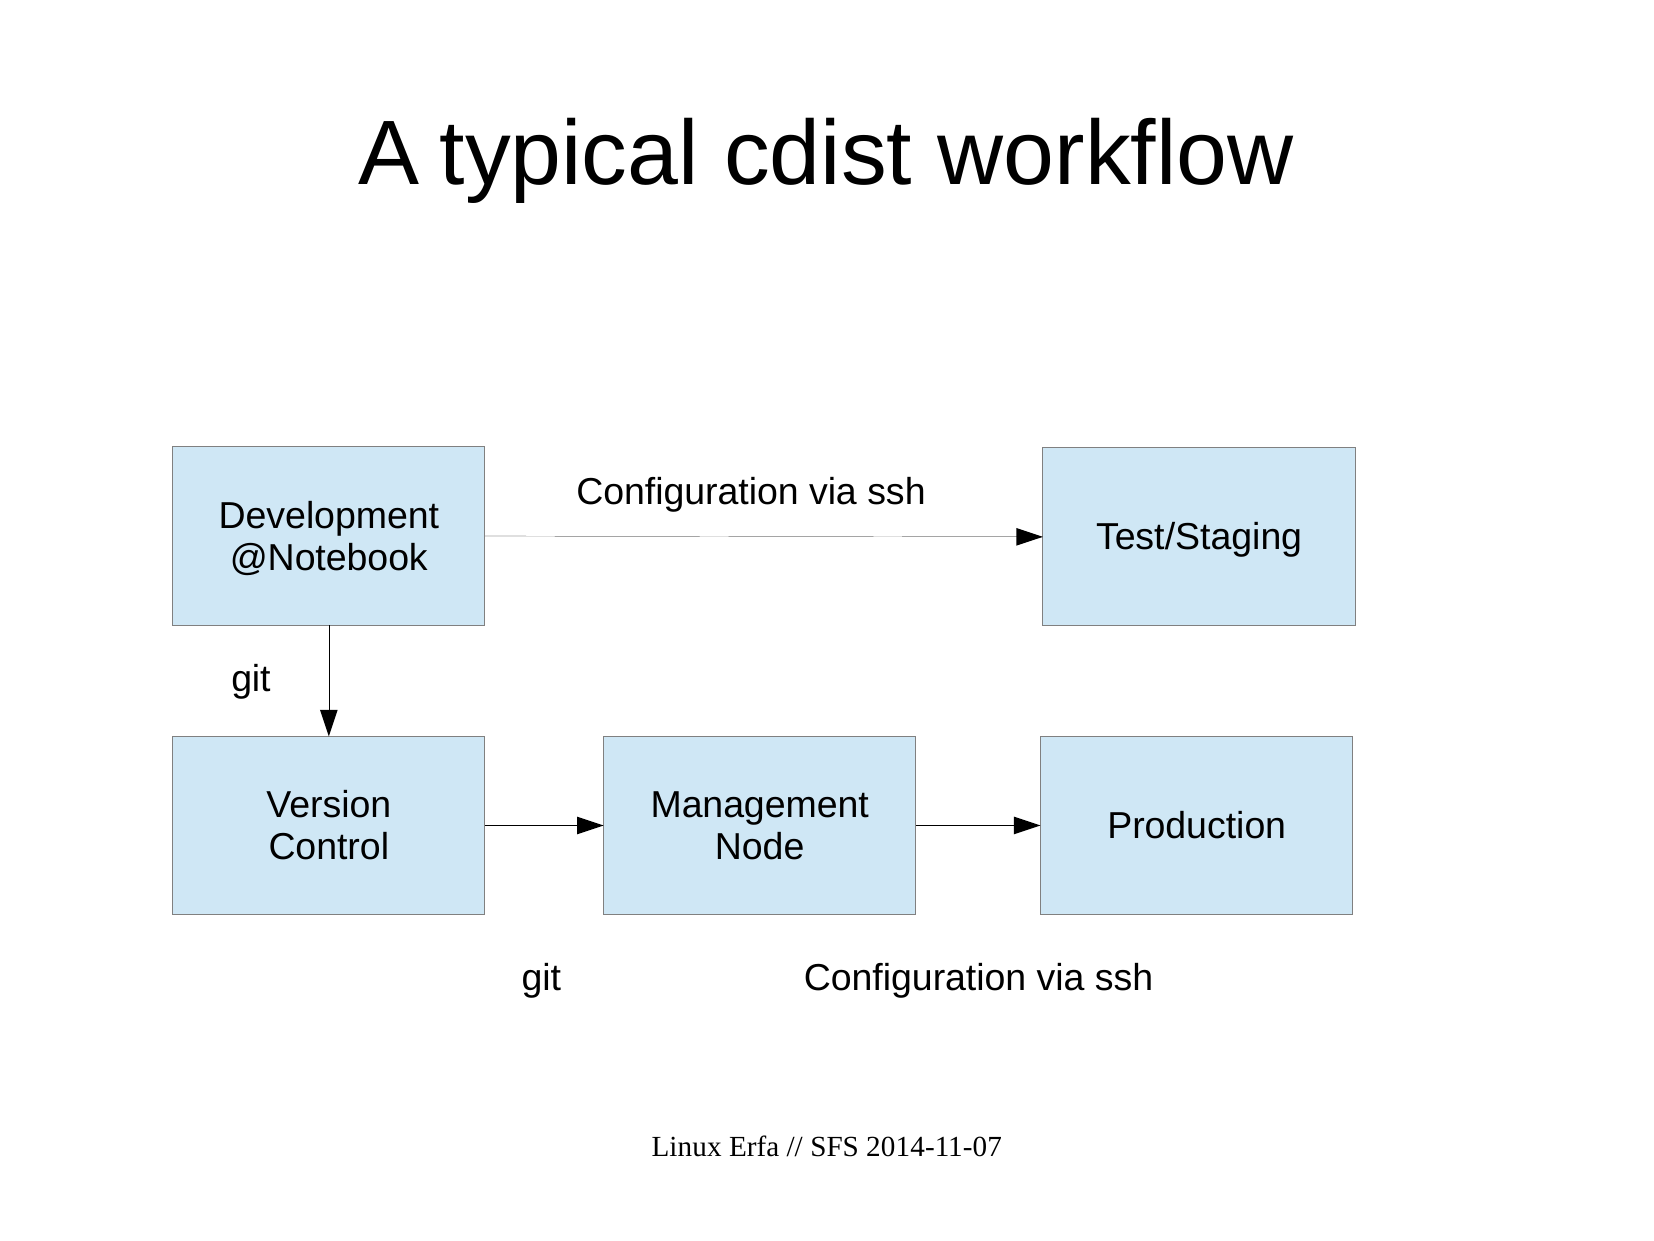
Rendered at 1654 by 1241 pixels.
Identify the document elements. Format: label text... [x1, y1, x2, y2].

text_box Development @Notebook [172, 446, 485, 626]
text_box Version Control [172, 736, 485, 915]
text_box Production [1040, 736, 1353, 915]
text_box git [216, 649, 286, 707]
text_box Test/Staging [1042, 447, 1356, 626]
text_box git [506, 948, 577, 1006]
title A typical cdist workflow [82, 49, 1571, 257]
text_box Management Node [603, 736, 916, 915]
text_box Configuration via ssh [789, 948, 1294, 1006]
text_box Configuration via ssh [561, 463, 1066, 521]
